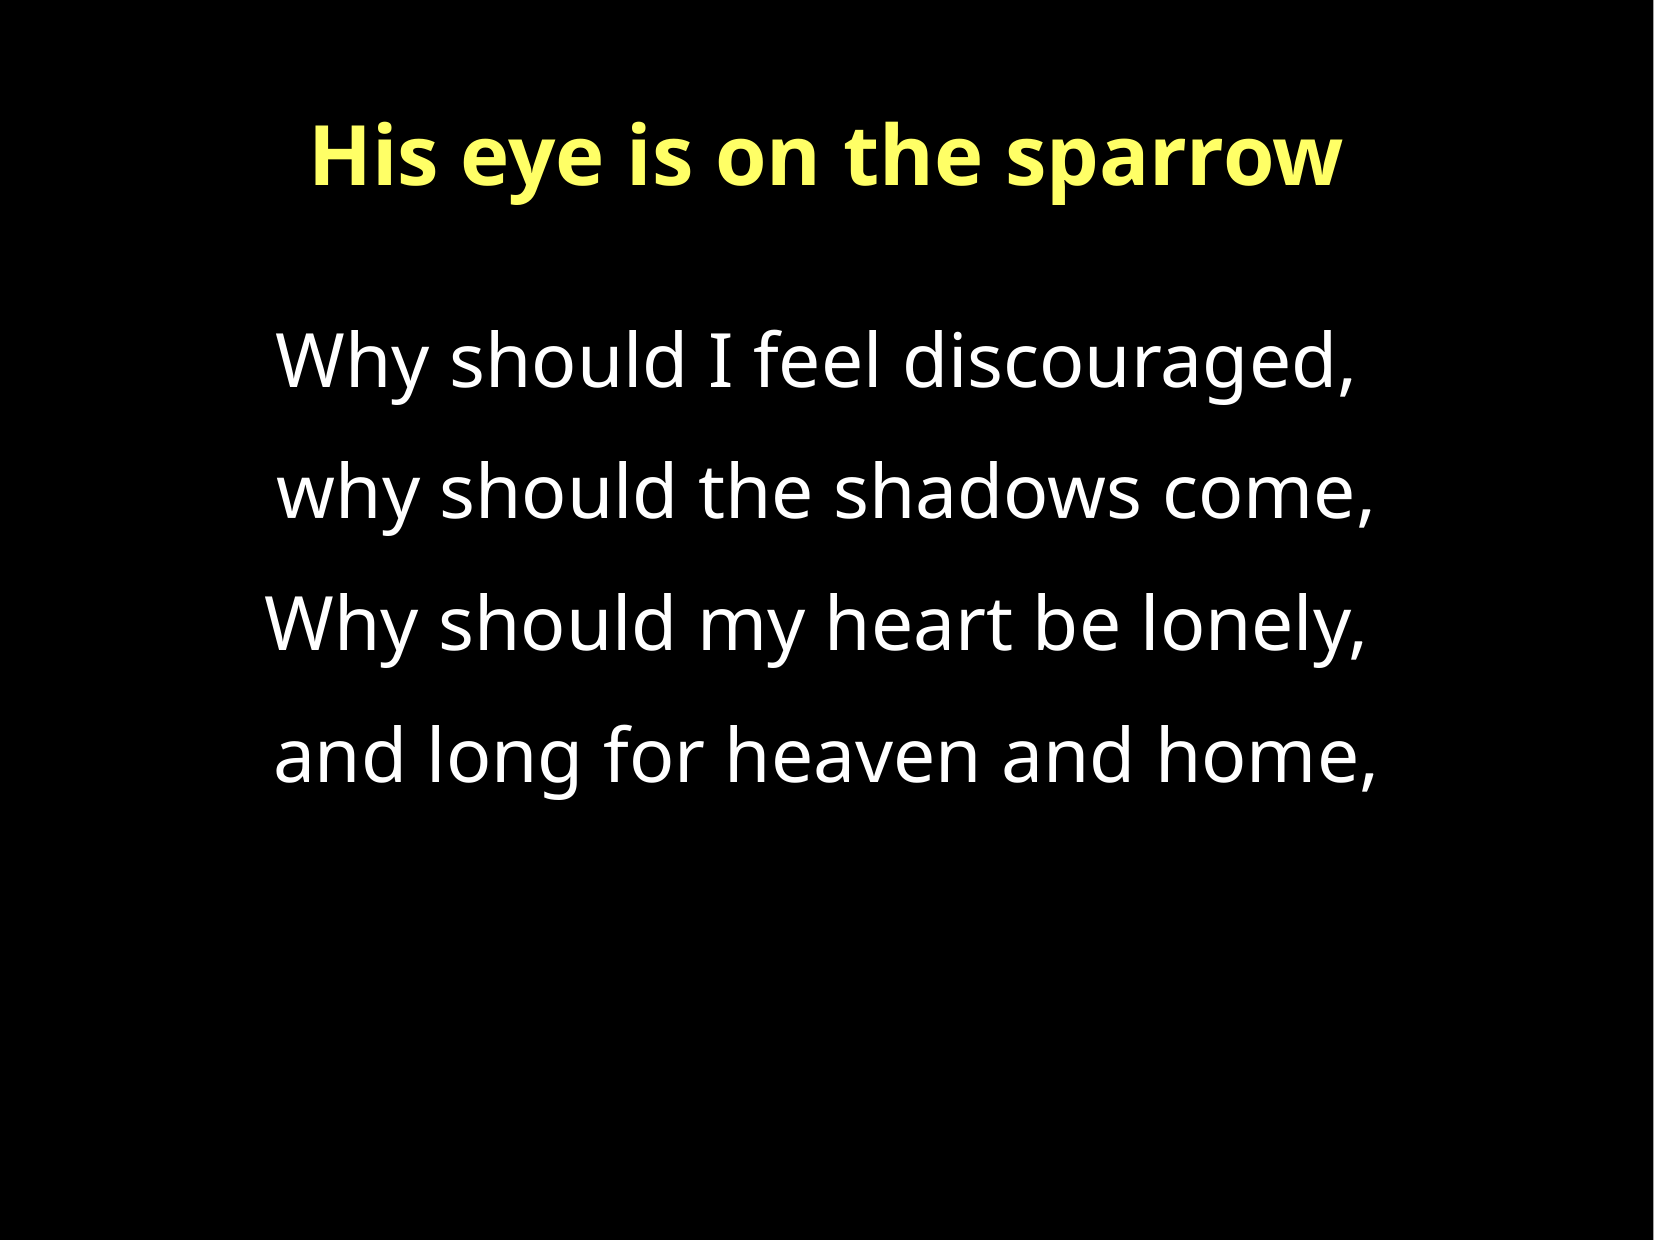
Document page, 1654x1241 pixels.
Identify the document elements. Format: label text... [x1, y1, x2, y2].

title His eye is on the sparrow [0, 49, 1654, 257]
list Why should I feel discouraged, why should the shadows come, Why should my heart be lonely, and long for heaven and home, [0, 307, 1654, 1229]
